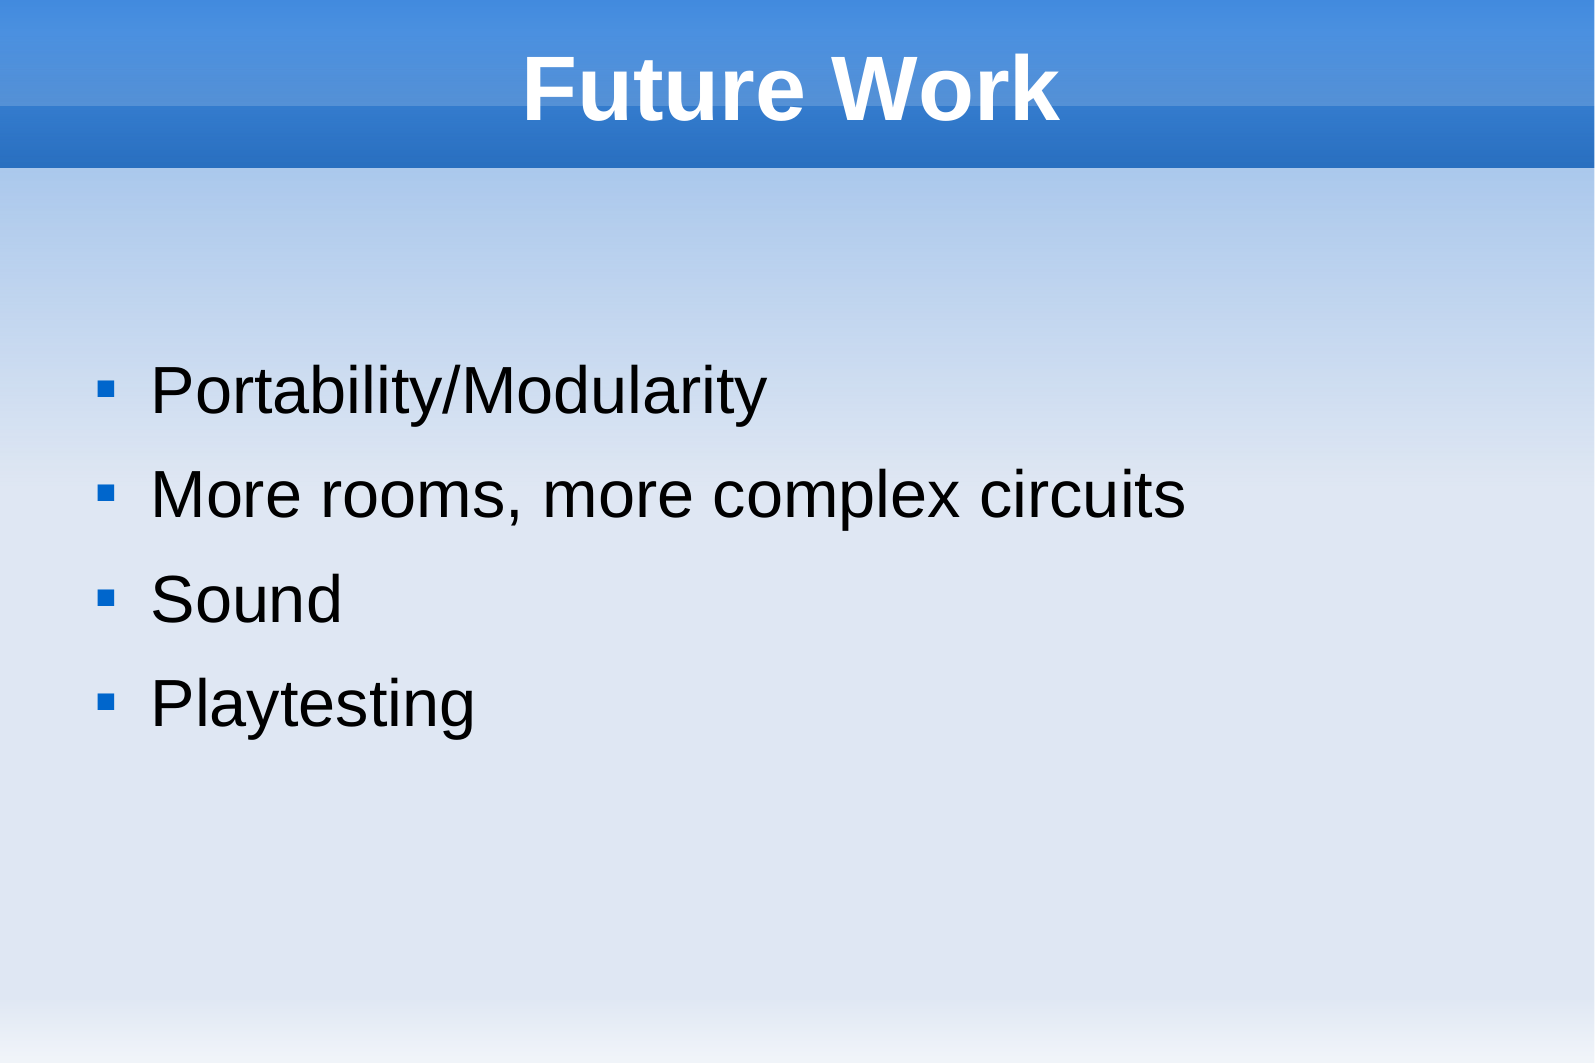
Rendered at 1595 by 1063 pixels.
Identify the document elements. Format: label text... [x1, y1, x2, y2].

picture [0, 0, 1595, 1063]
title Future Work [74, 7, 1510, 171]
list Portability/Modularity More rooms, more complex circuits Sound Playtesting [79, 248, 1515, 936]
